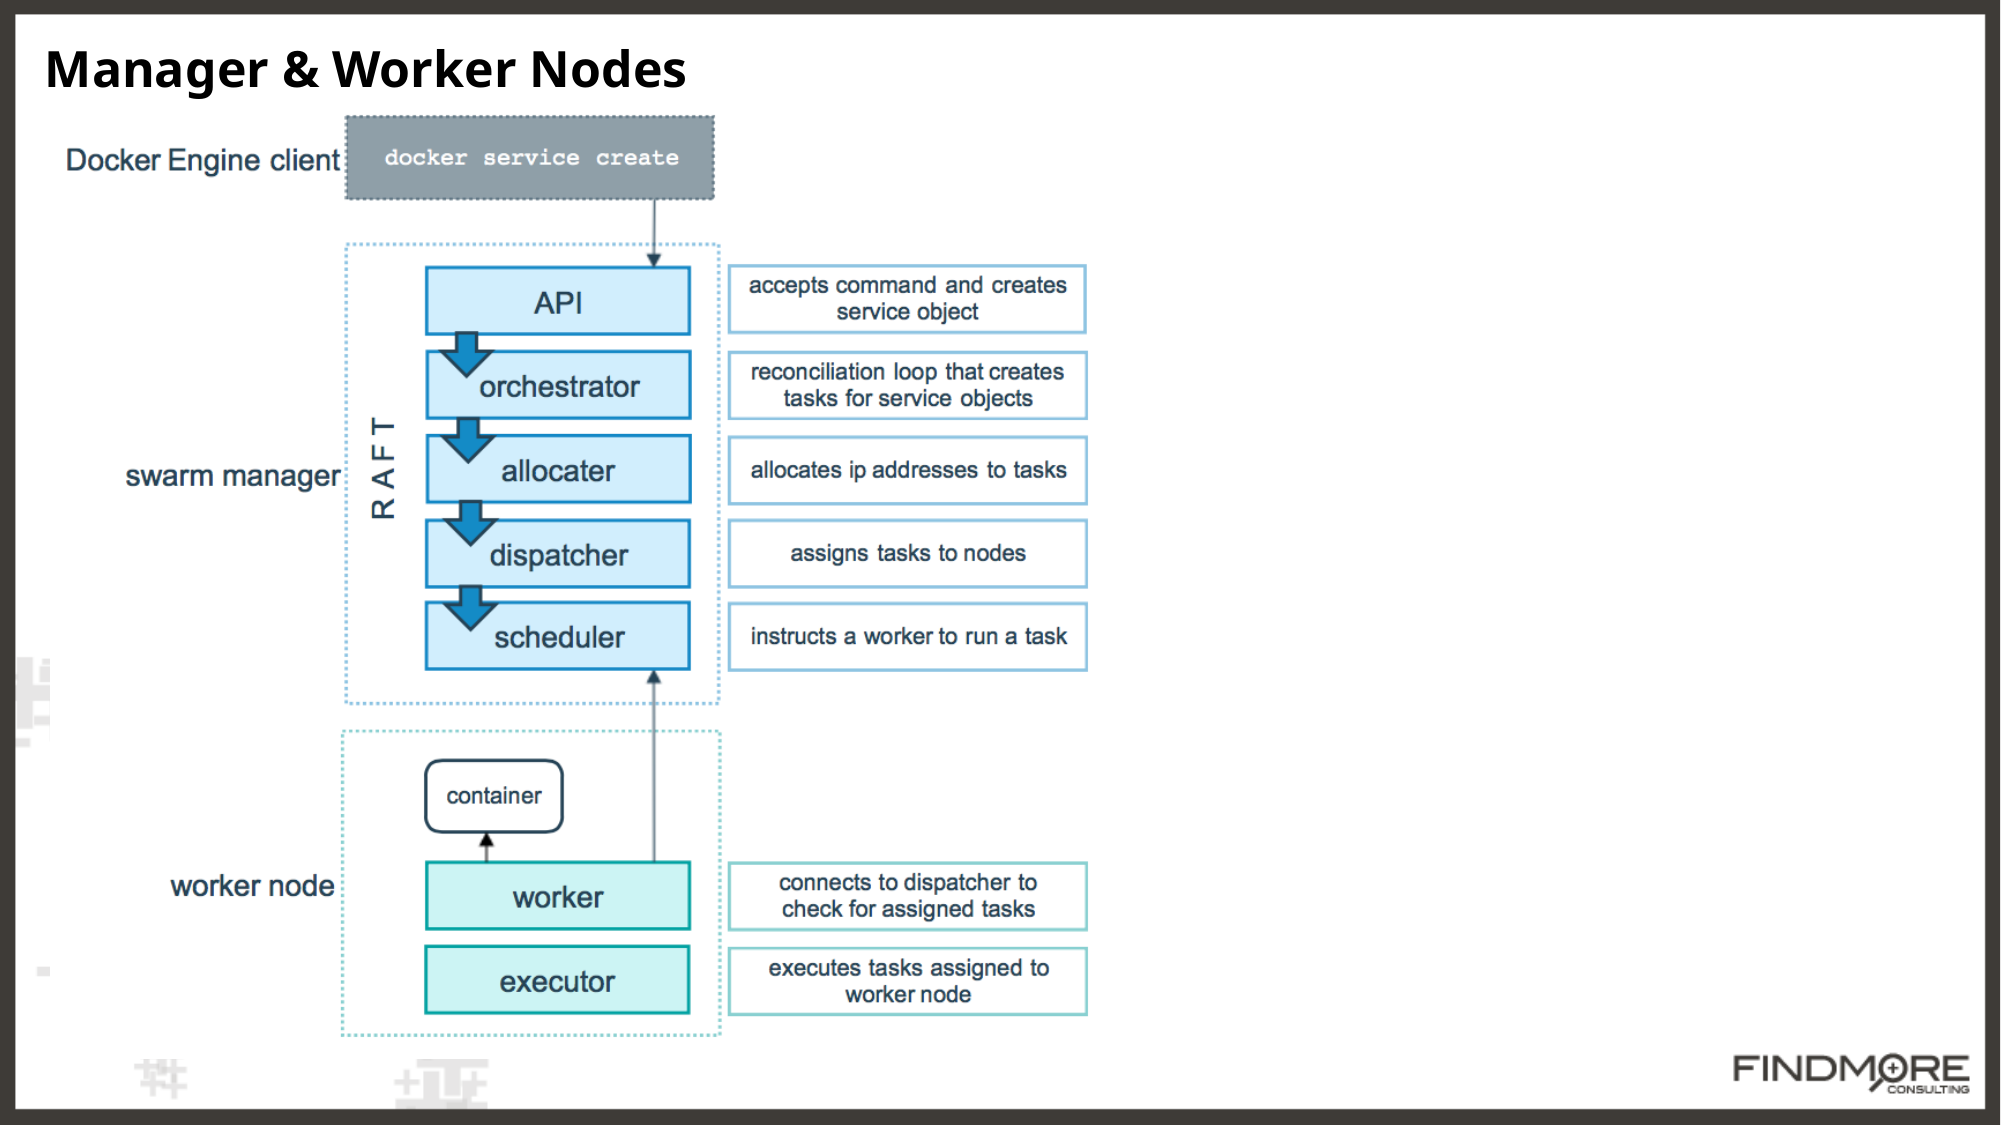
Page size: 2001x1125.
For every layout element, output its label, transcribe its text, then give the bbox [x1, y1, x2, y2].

text_box Manager & Worker Nodes [29, 30, 1950, 124]
picture [0, 0, 2001, 1125]
